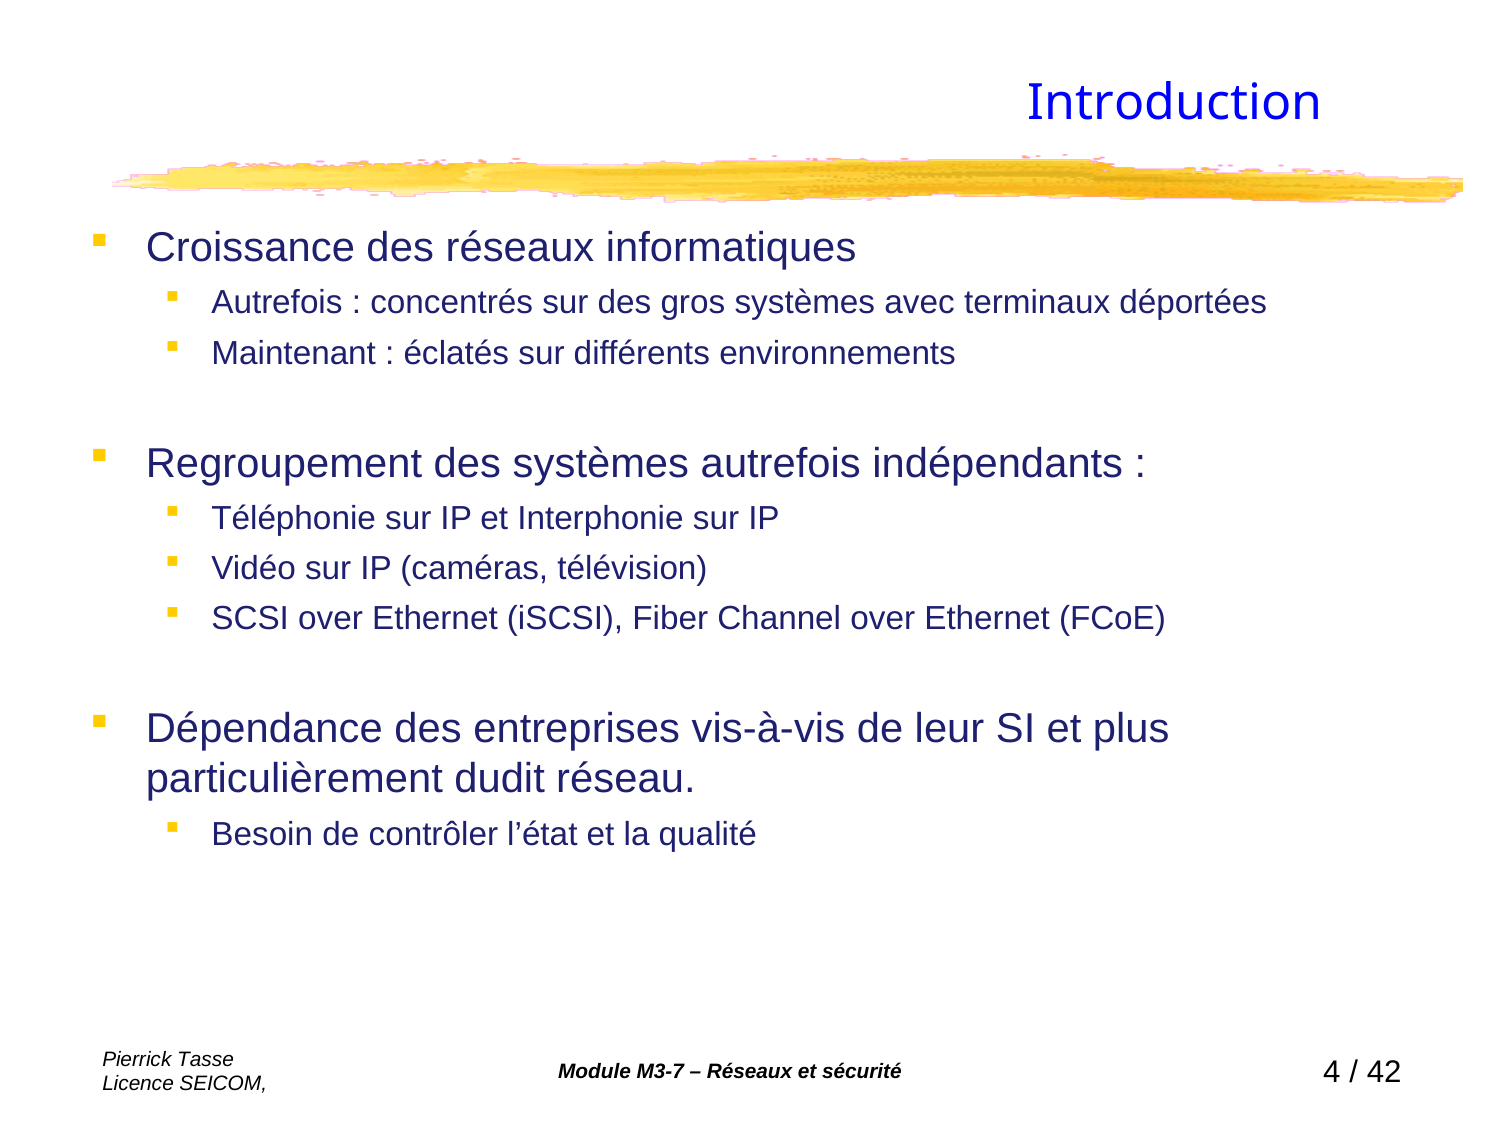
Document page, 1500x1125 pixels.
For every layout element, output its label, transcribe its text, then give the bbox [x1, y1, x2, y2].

list Croissance des réseaux informatiques Autrefois : concentrés sur des gros systèmes avec terminaux déportées Maintenant : éclatés sur différents environnements Regroupement des systèmes autrefois indépendants : Téléphonie sur IP et Interphonie sur IP Vidéo sur IP (caméras, télévision) SCSI over Ethernet (iSCSI), Fiber Channel over Ethernet (FCoE) Dépendance des entreprises vis-à-vis de leur SI et plus particulièrement dudit réseau. Besoin de contrôler l’état et la qualité [74, 212, 1418, 1028]
picture [112, 149, 1463, 213]
title Introduction [62, 37, 1338, 138]
